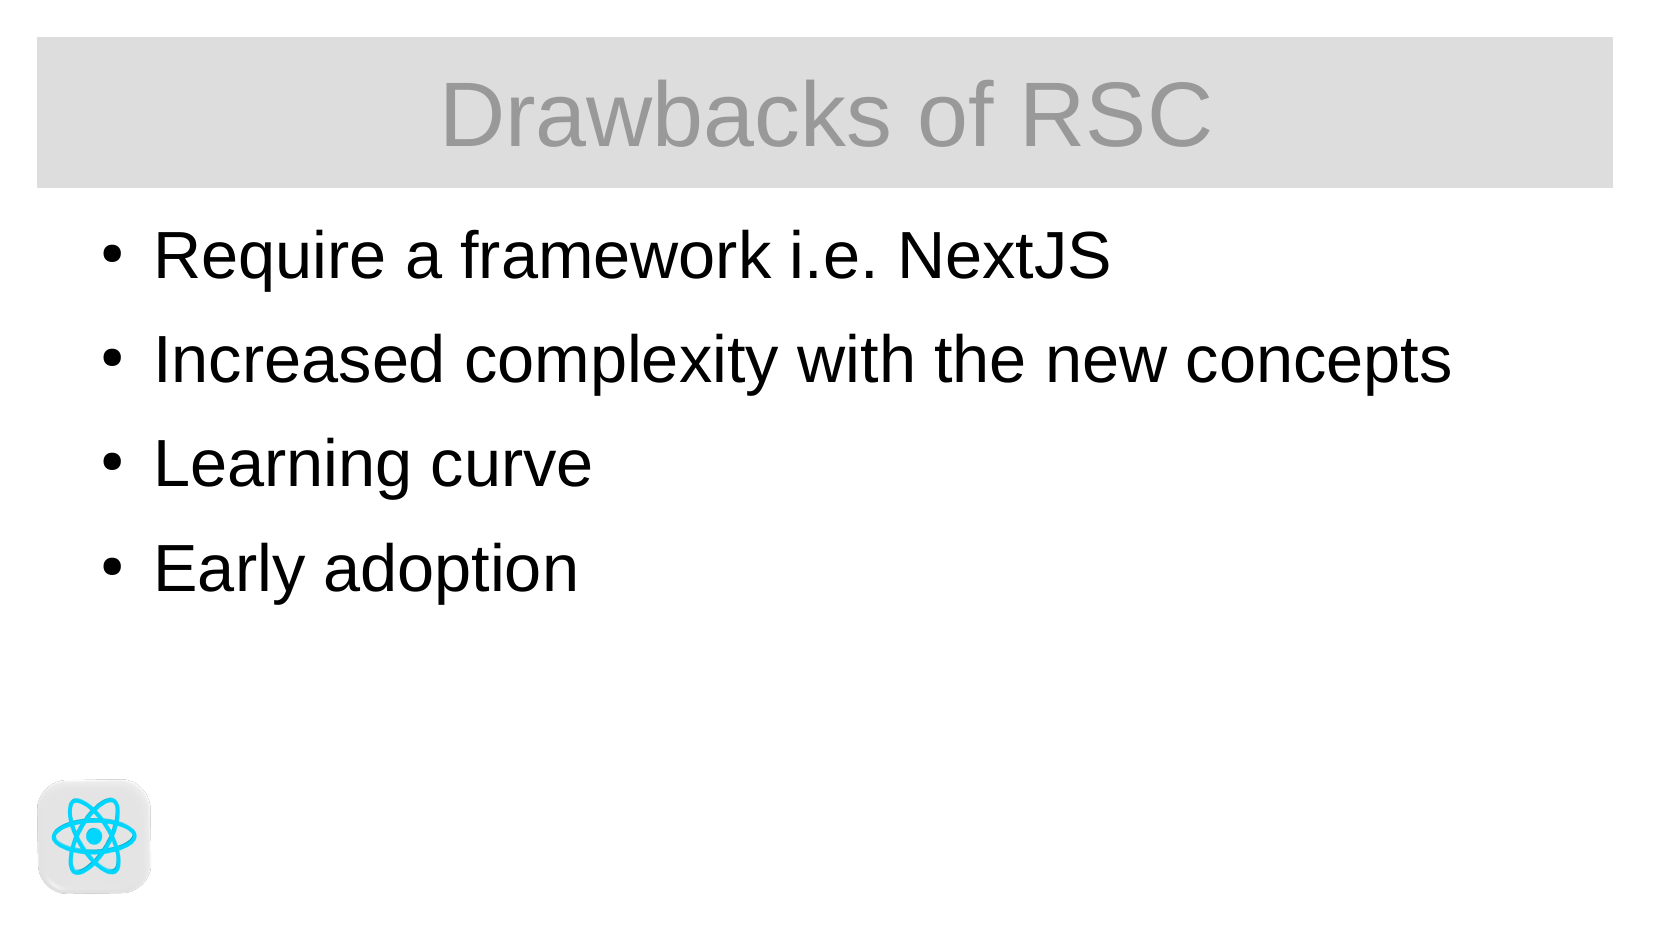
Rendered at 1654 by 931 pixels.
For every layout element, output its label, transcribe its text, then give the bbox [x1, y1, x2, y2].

picture [0, 742, 188, 931]
list Require a framework i.e. NextJS Increased complexity with the new concepts Learning curve Early adoption [82, 217, 1571, 758]
text_box [37, 37, 82, 188]
text_box [1571, 37, 1613, 188]
title Drawbacks of RSC [82, 37, 1571, 193]
